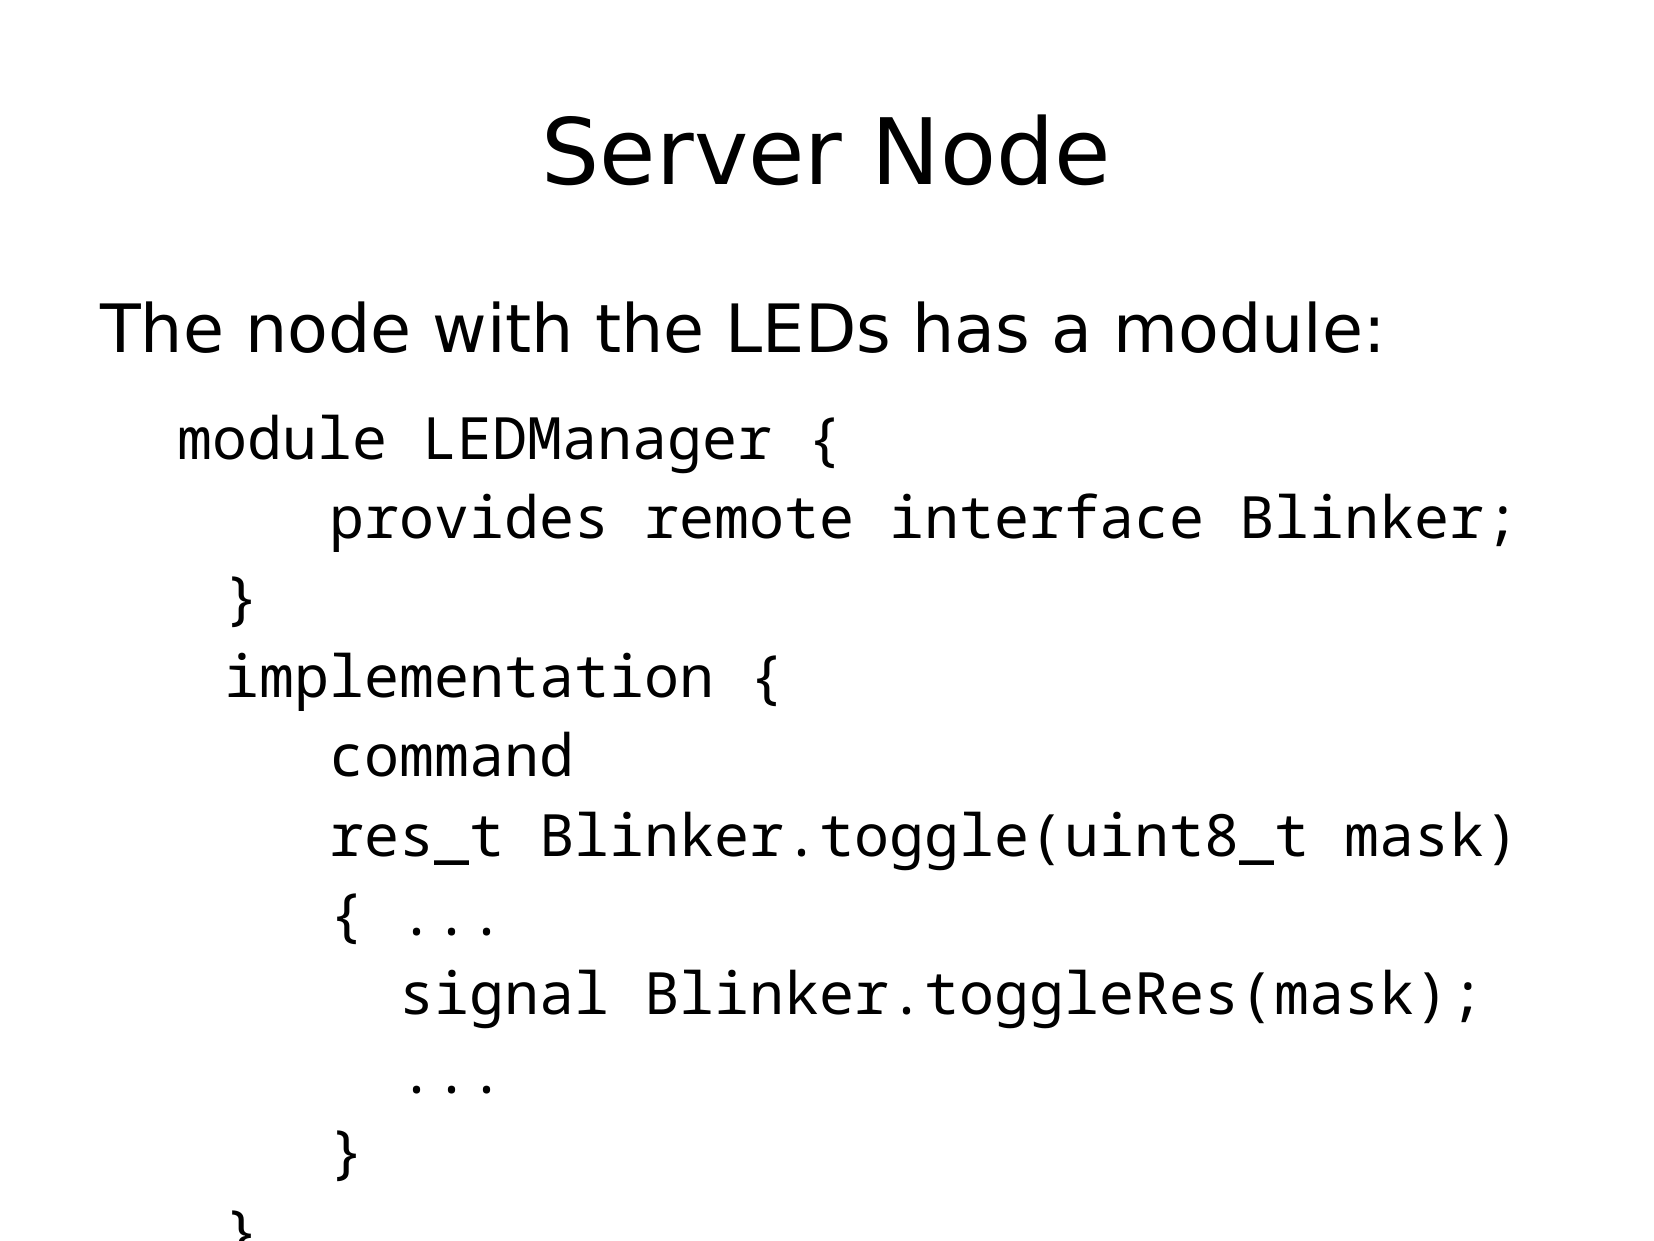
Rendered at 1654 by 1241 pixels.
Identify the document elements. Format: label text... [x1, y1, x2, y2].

title Server Node [82, 56, 1571, 250]
list The node with the LEDs has a module: module LEDManager { provides remote interface Blinker; } implementation { command res_t Blinker.toggle(uint8_t mask) { ... signal Blinker.toggleRes(mask); ... } } May or may not be wired on the server. [82, 290, 1571, 1226]
